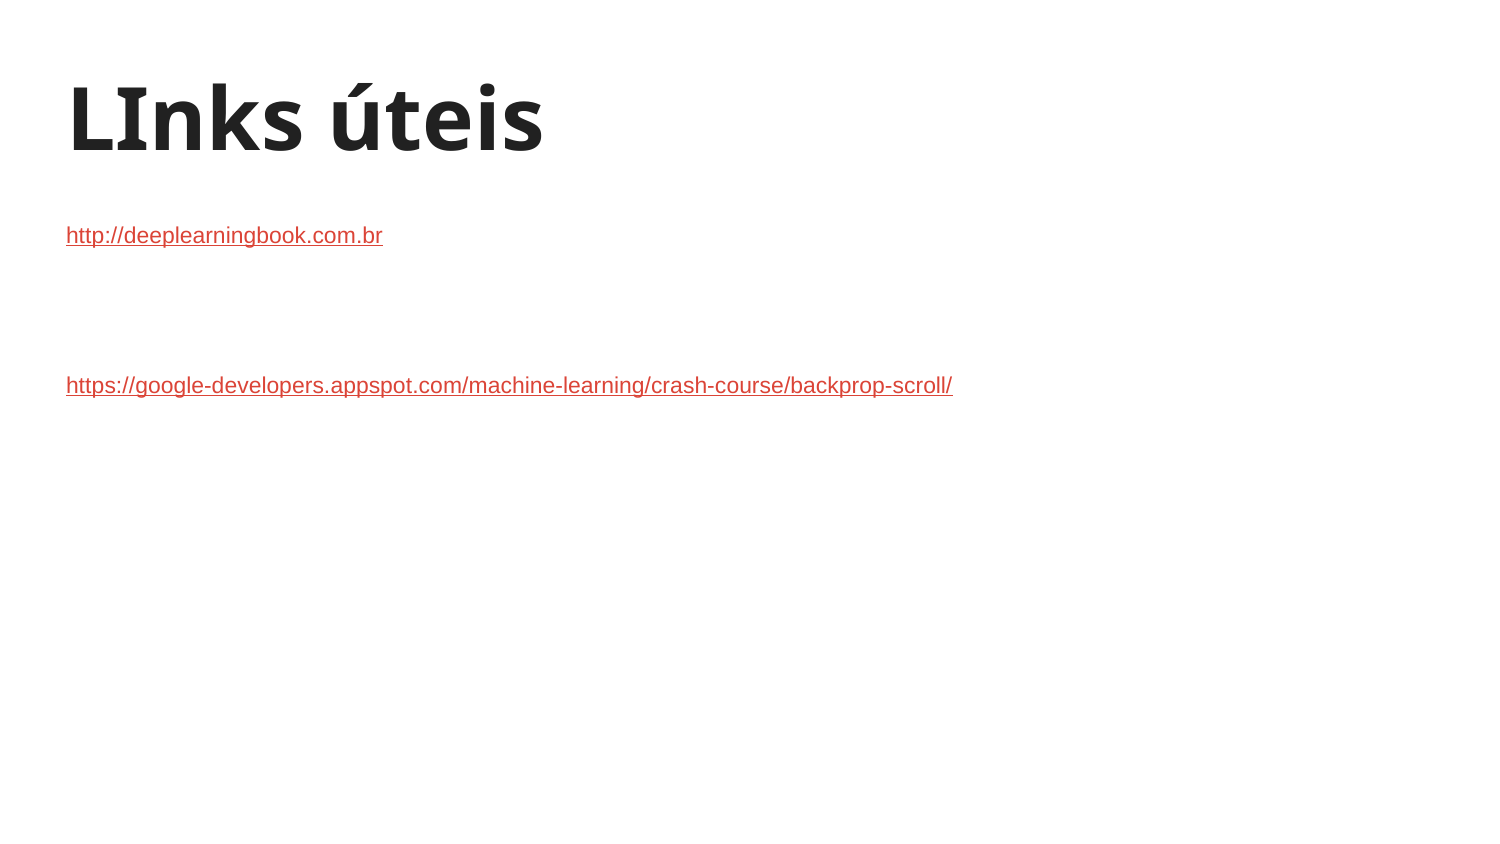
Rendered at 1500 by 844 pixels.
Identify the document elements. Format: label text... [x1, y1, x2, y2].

title LInks úteis [51, 48, 1449, 180]
list http://deeplearningbook.com.br https://google-developers.appspot.com/machine-learning/crash-course/backprop-scroll/ [51, 201, 1449, 750]
